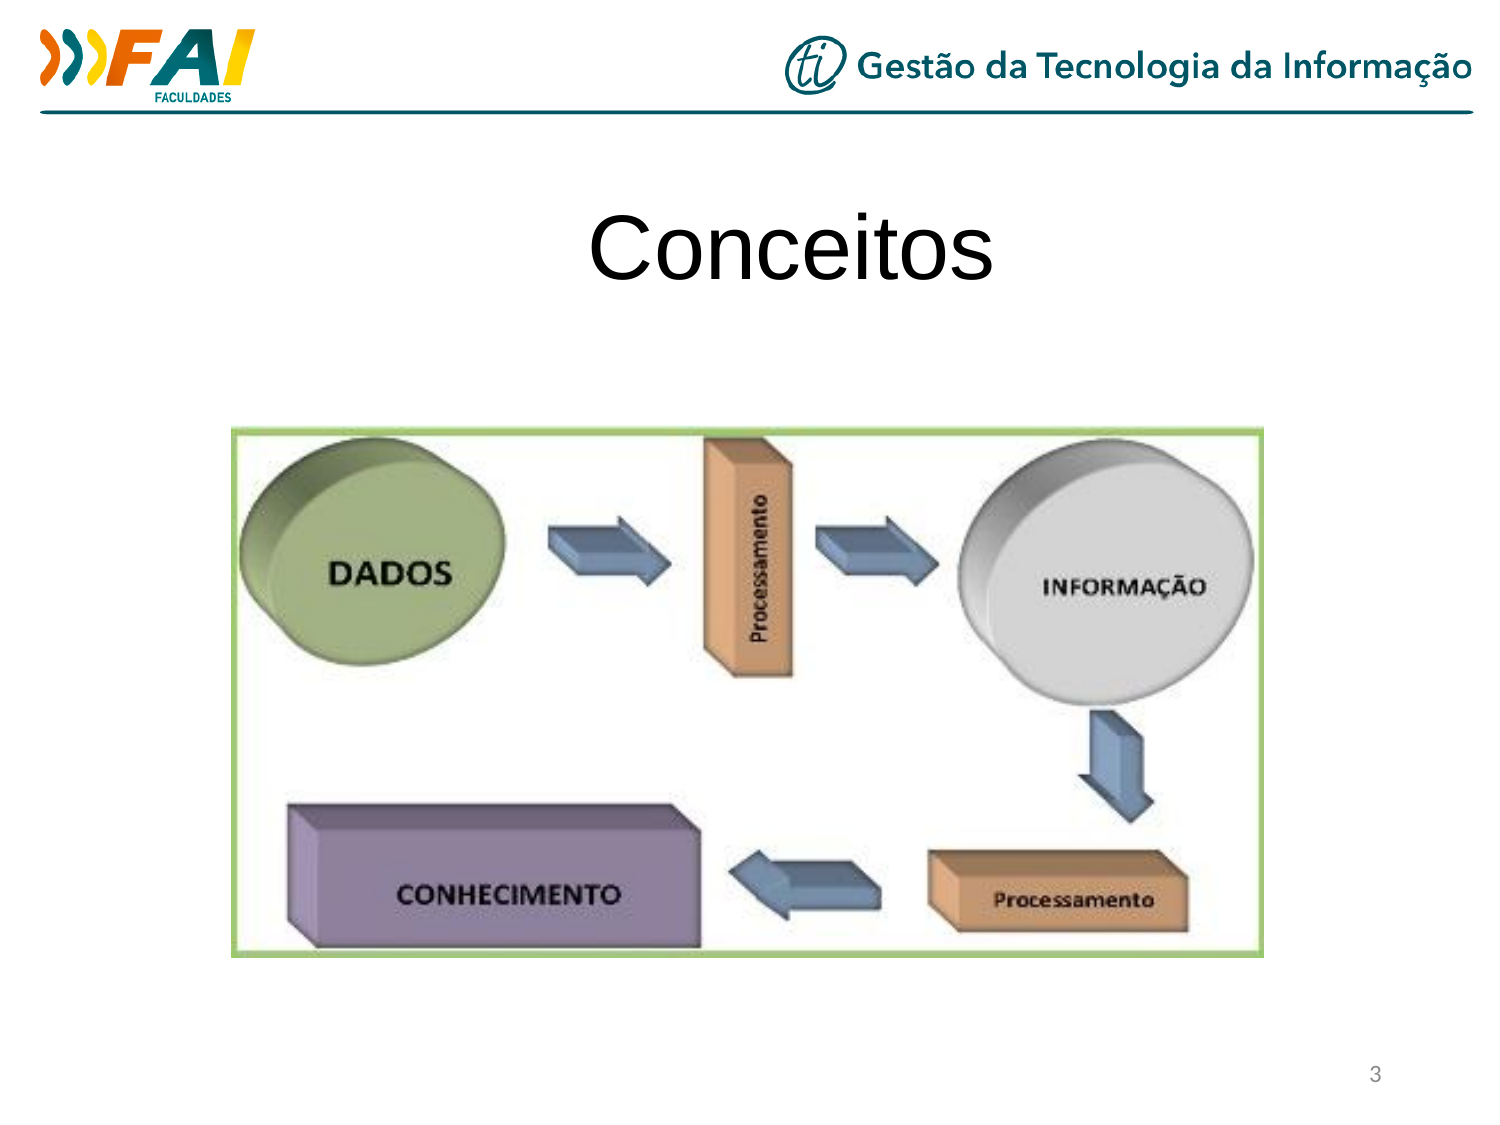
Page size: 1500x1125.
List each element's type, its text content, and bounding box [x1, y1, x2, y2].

title Conceitos [129, 141, 1424, 360]
slide_number <número> [1059, 1042, 1397, 1103]
picture [0, 0, 1500, 1125]
